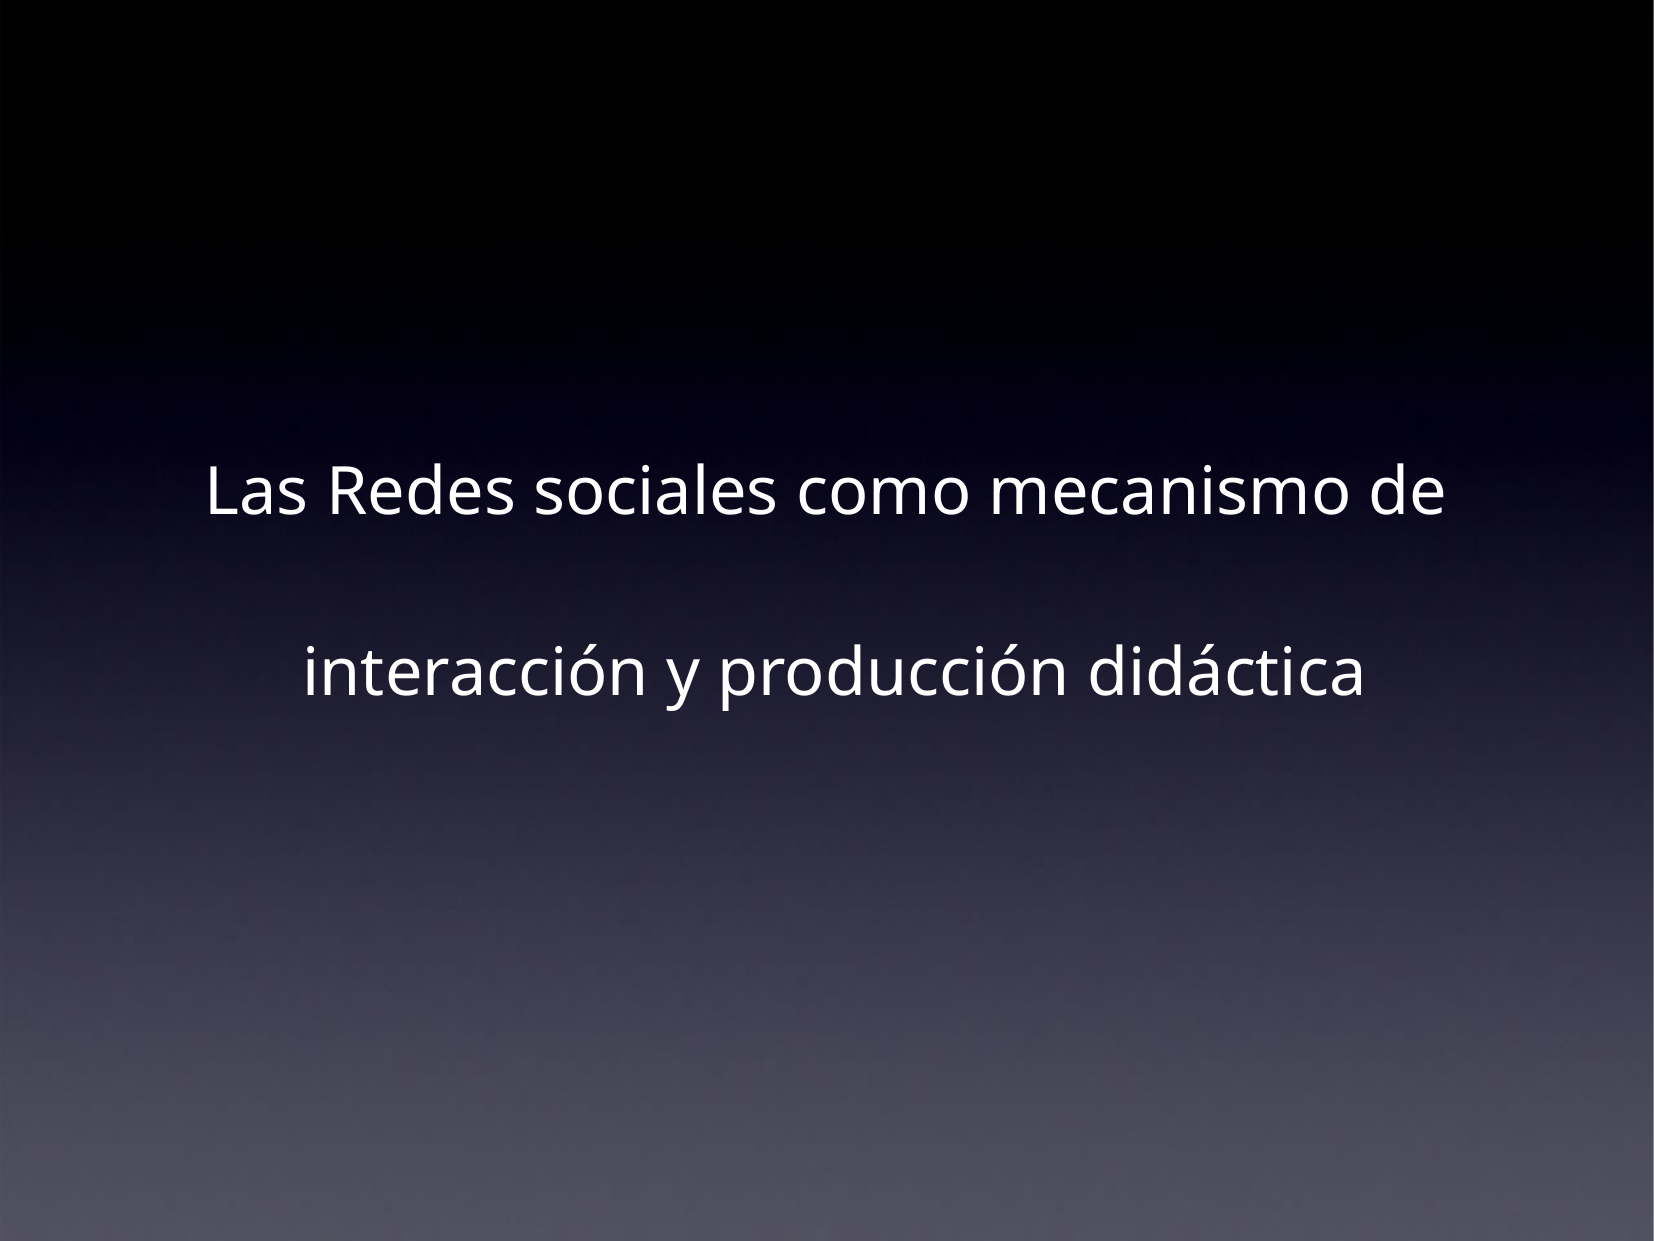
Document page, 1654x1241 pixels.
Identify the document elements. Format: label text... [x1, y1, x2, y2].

picture [0, 0, 1654, 1241]
subtitle Las Redes sociales como mecanismo de interacción y producción didáctica [82, 49, 1571, 1109]
